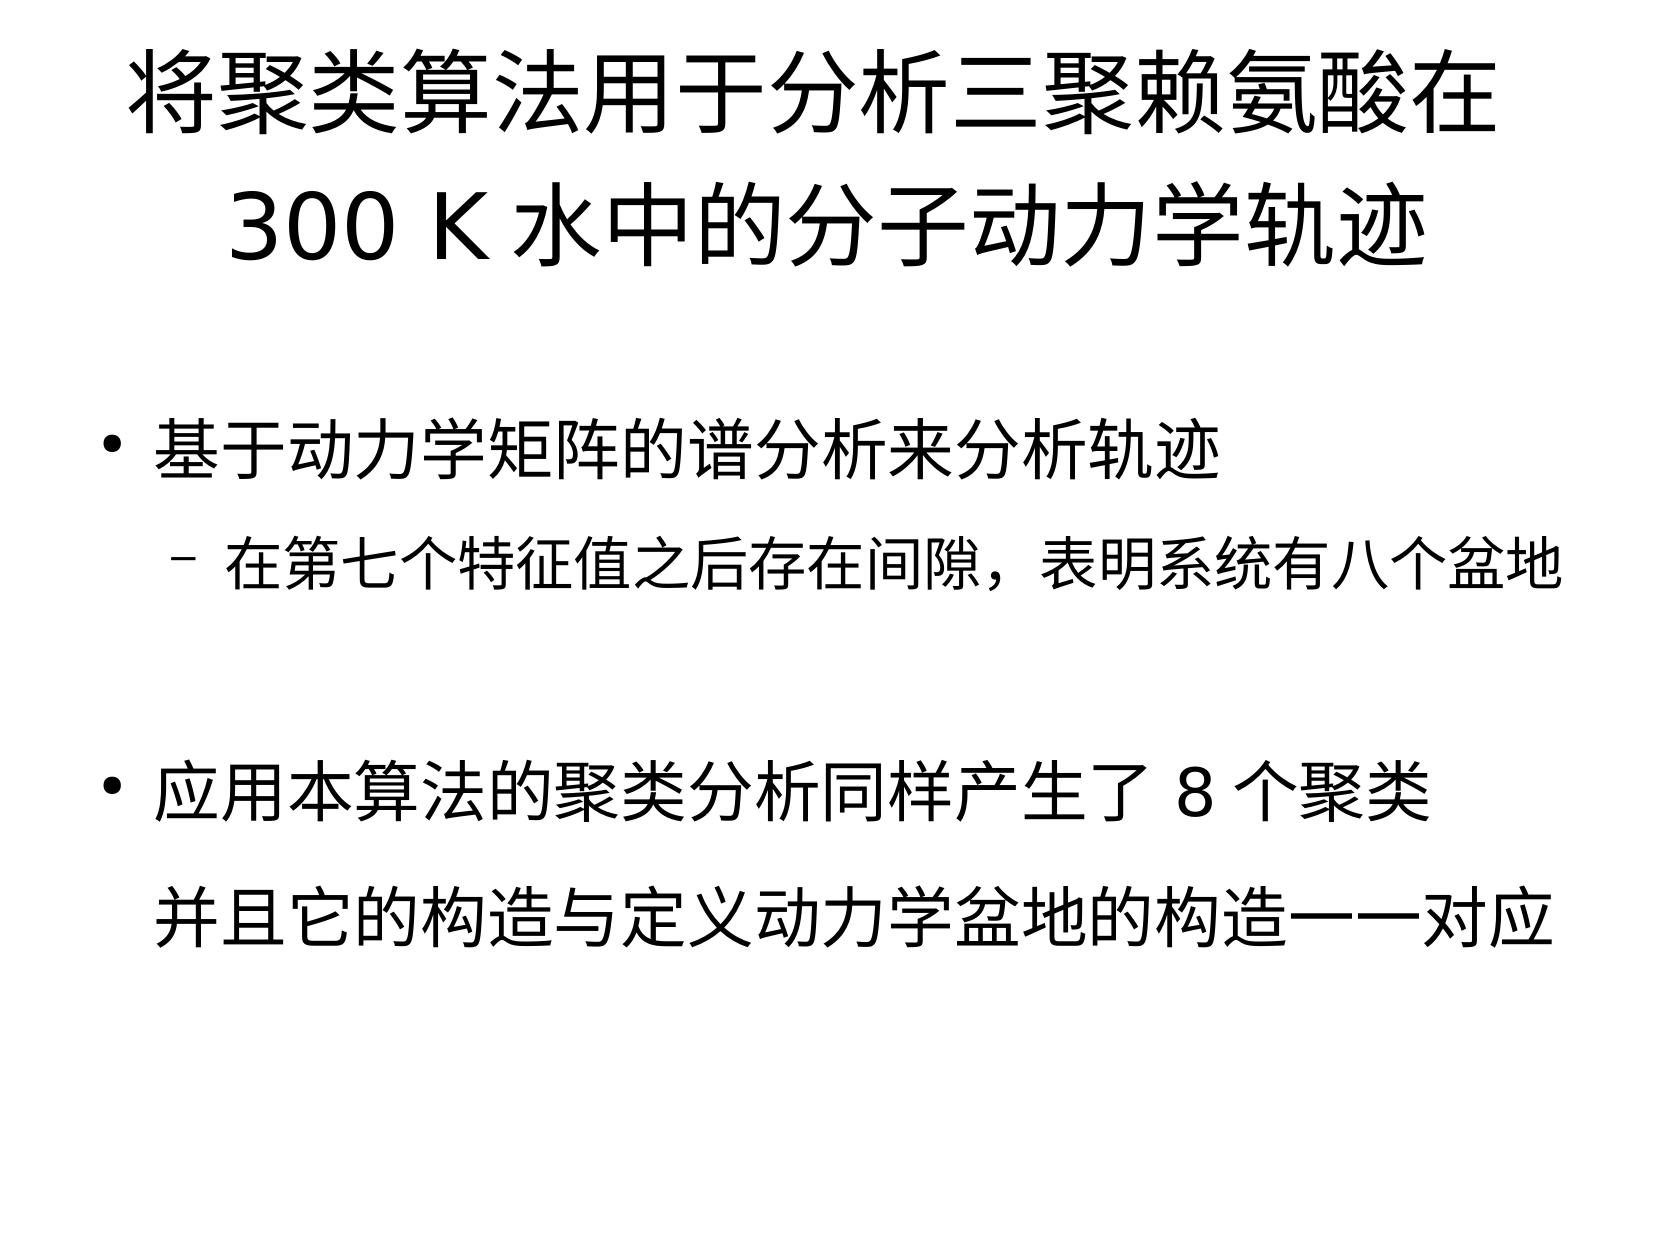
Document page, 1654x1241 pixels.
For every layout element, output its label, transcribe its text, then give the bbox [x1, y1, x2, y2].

title 将聚类算法用于分析三聚赖氨酸在300 K水中的分子动力学轨迹 [82, 45, 1571, 261]
list 基于动力学矩阵的谱分析来分析轨迹 在第七个特征值之后存在间隙，表明系统有八个盆地 应用本算法的聚类分析同样产生了8个聚类 并且它的构造与定义动力学盆地的构造一一对应 [82, 290, 1571, 1010]
